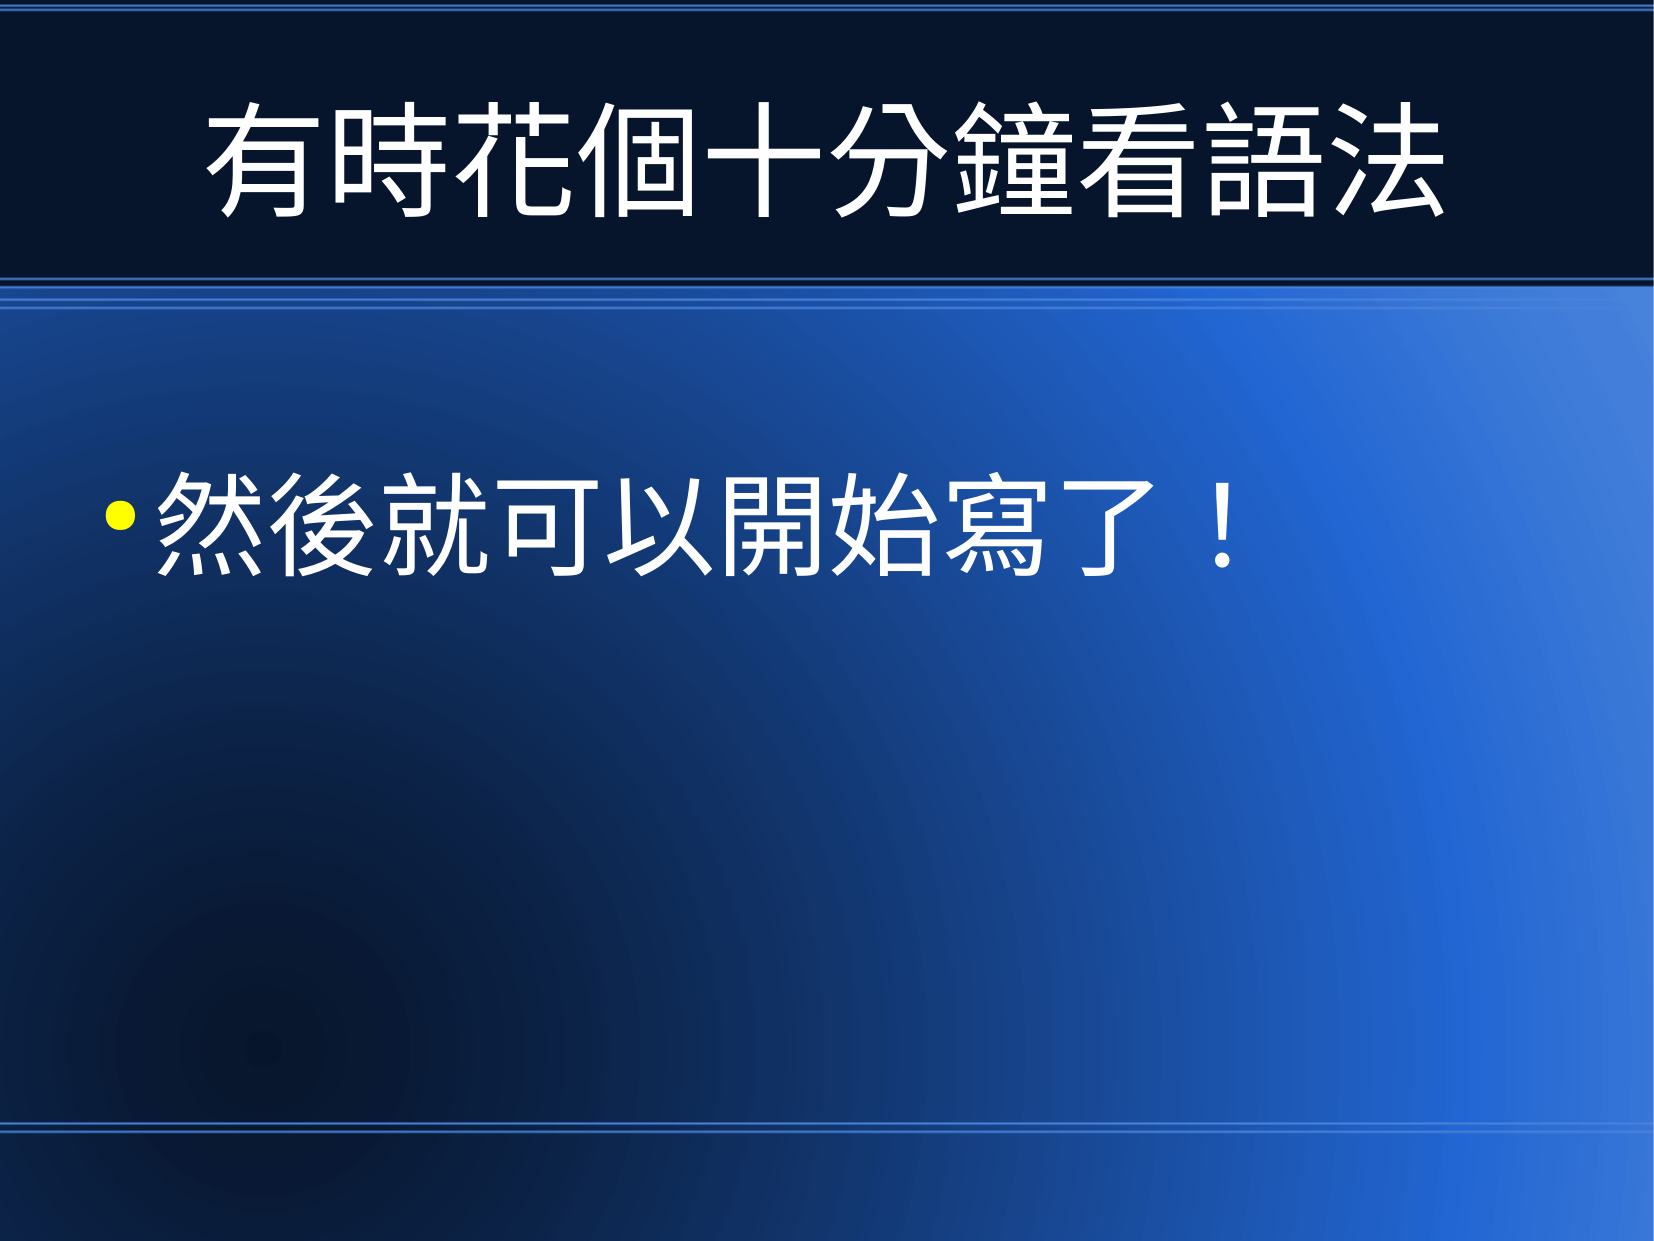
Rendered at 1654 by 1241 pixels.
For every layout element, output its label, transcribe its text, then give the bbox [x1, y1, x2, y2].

picture [0, 0, 1654, 1241]
list 然後就可以開始寫了！ [82, 355, 1571, 1241]
title 有時花個十分鐘看語法 [82, 49, 1571, 257]
